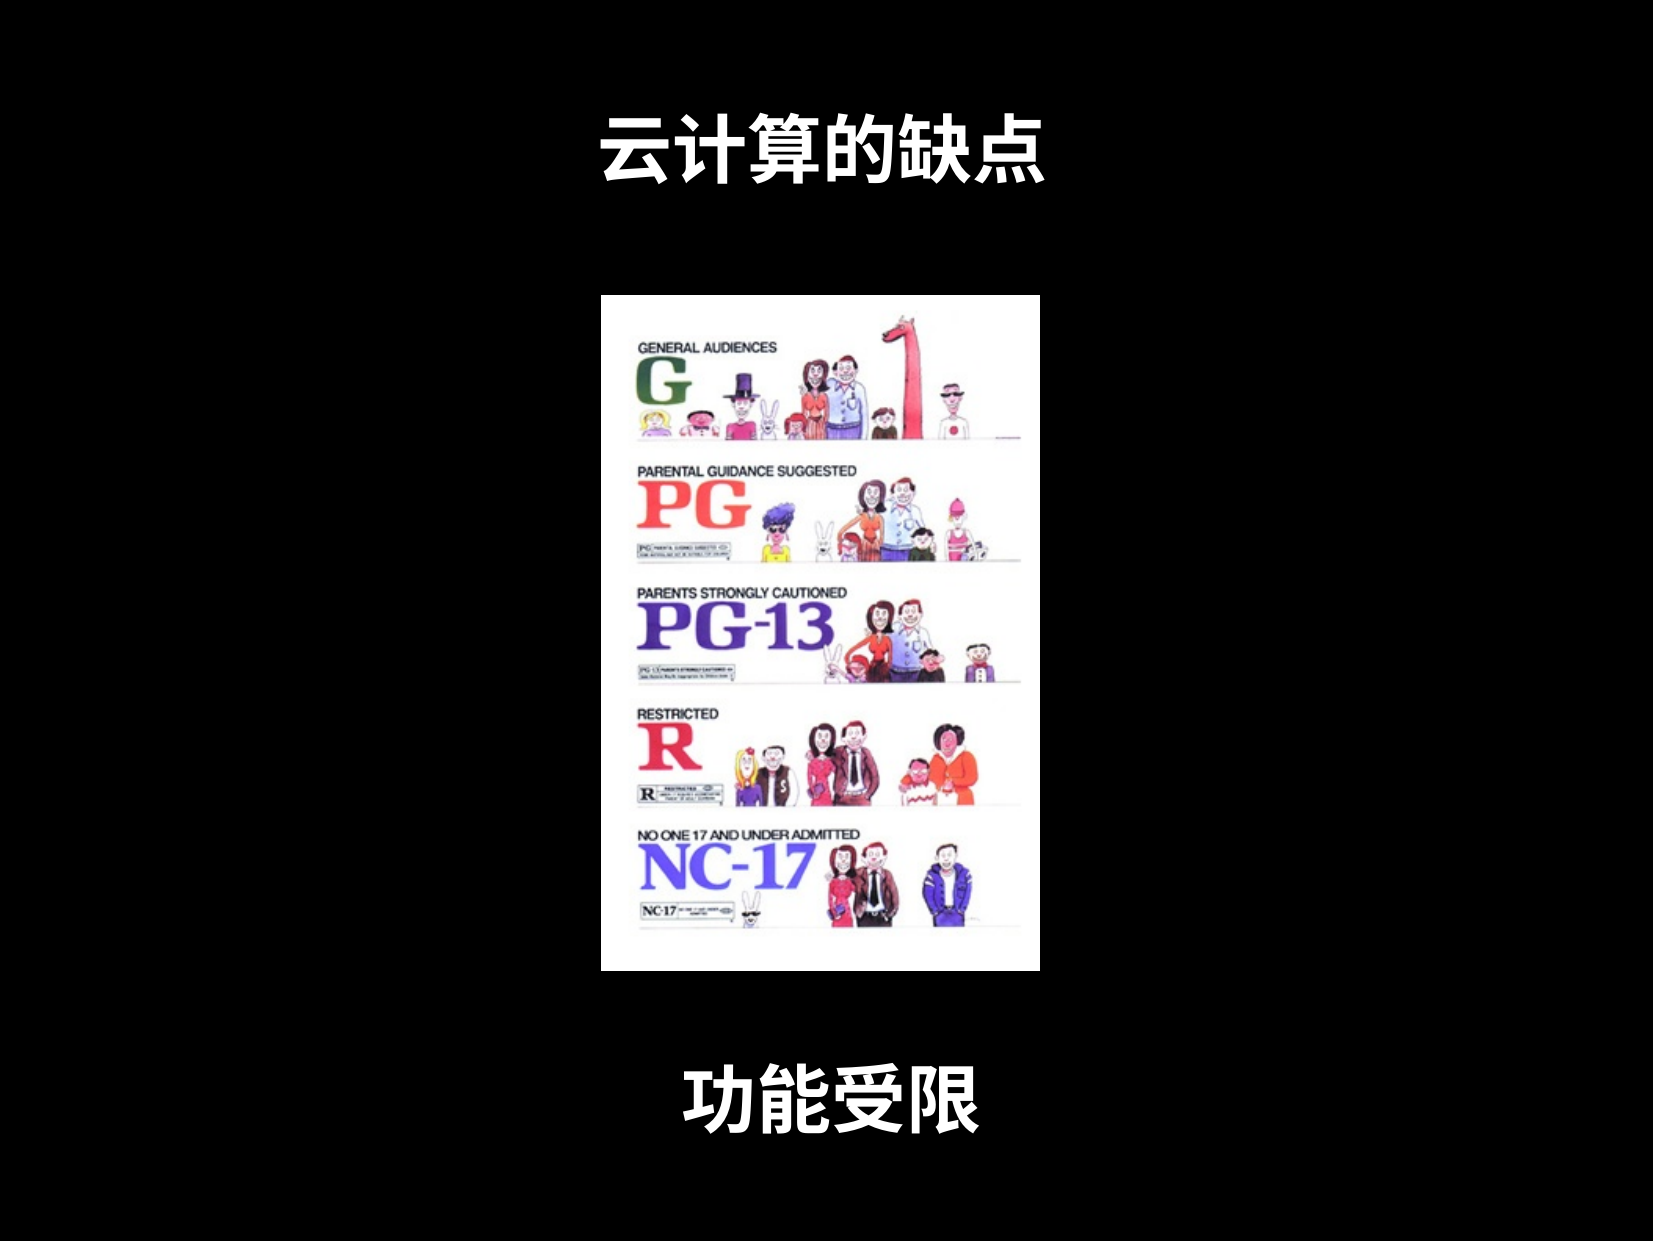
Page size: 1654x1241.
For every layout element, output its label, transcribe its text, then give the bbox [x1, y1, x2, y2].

text_box 功能受限 [118, 1033, 1545, 1148]
text_box 云计算的缺点 [108, 82, 1536, 197]
picture [601, 295, 1040, 971]
